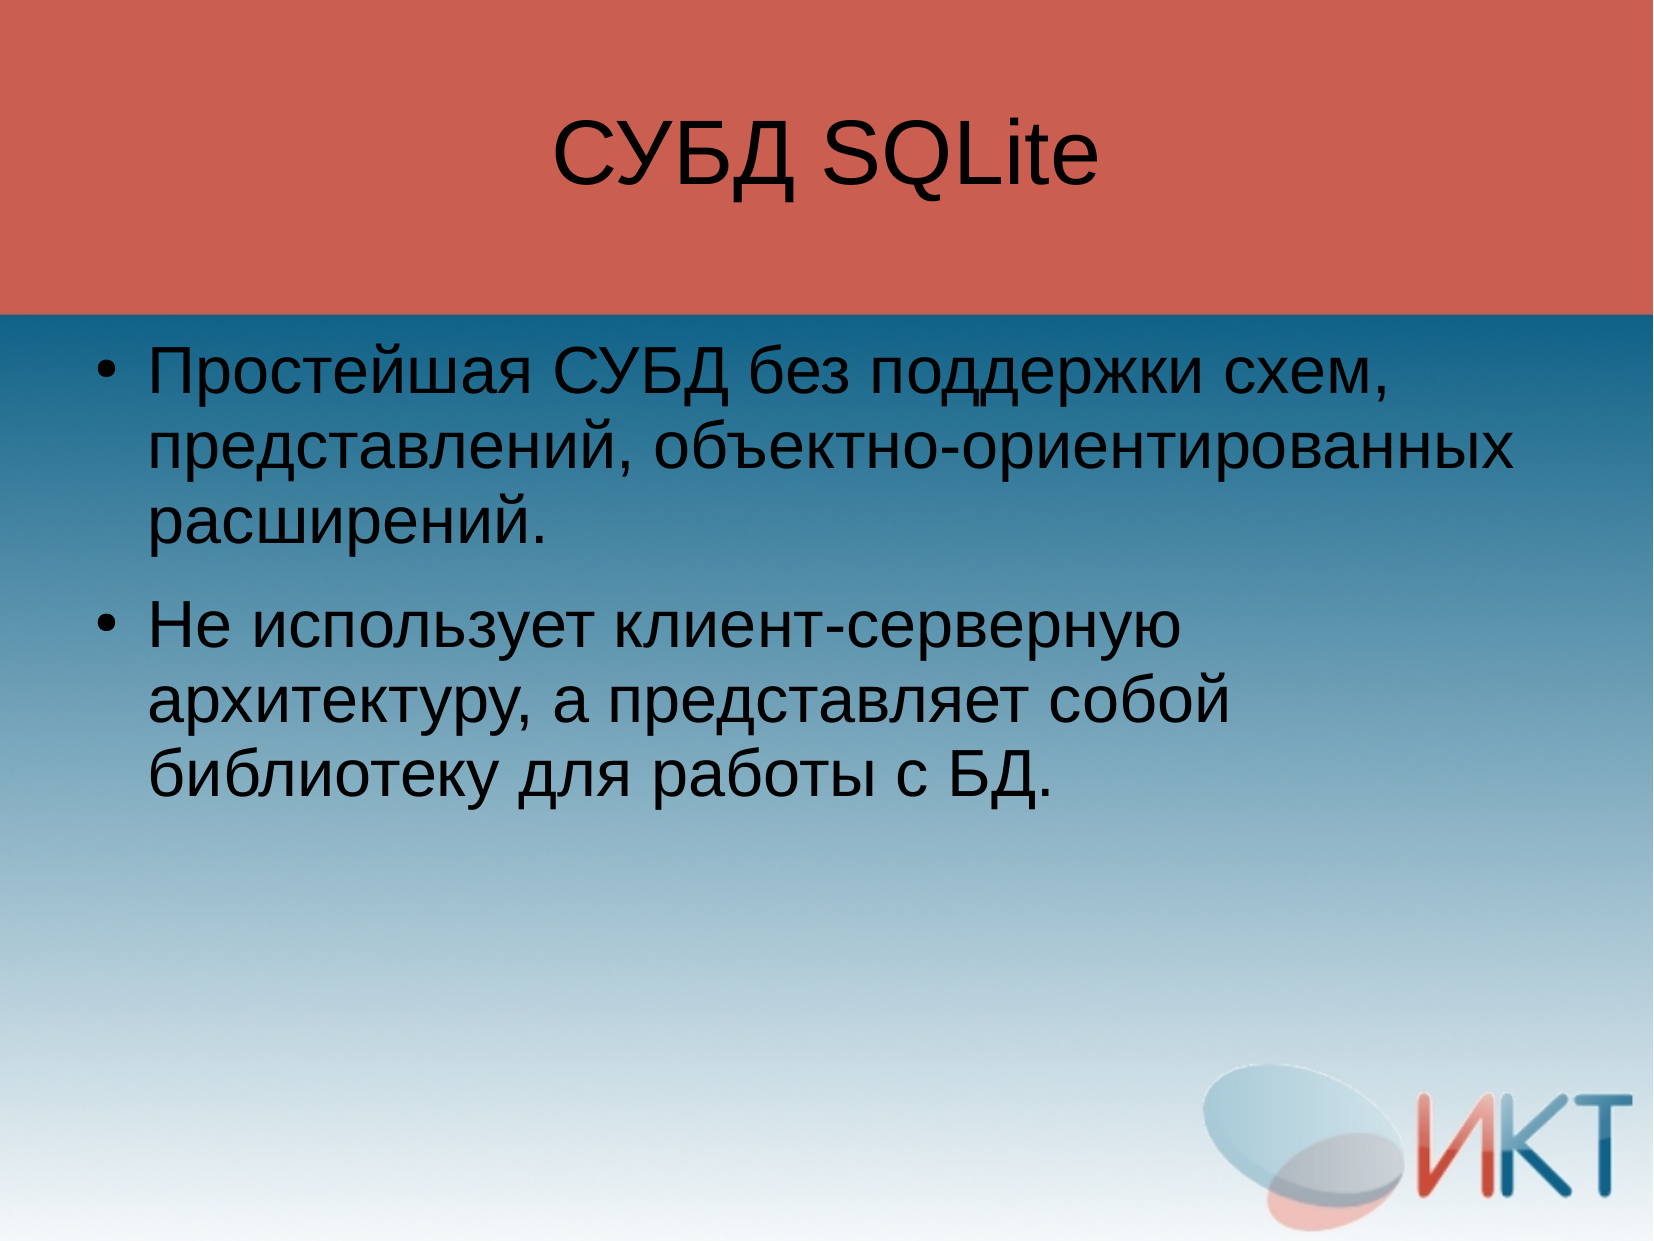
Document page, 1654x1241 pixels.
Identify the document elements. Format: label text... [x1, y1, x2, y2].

picture [0, 0, 1653, 1241]
title СУБД SQLite [82, 49, 1571, 257]
list Простейшая СУБД без поддержки схем, представлений, объектно-ориентированных расширений. Не использует клиент-серверную архитектуру, а представляет собой библиотеку для работы с БД. [76, 333, 1565, 1152]
